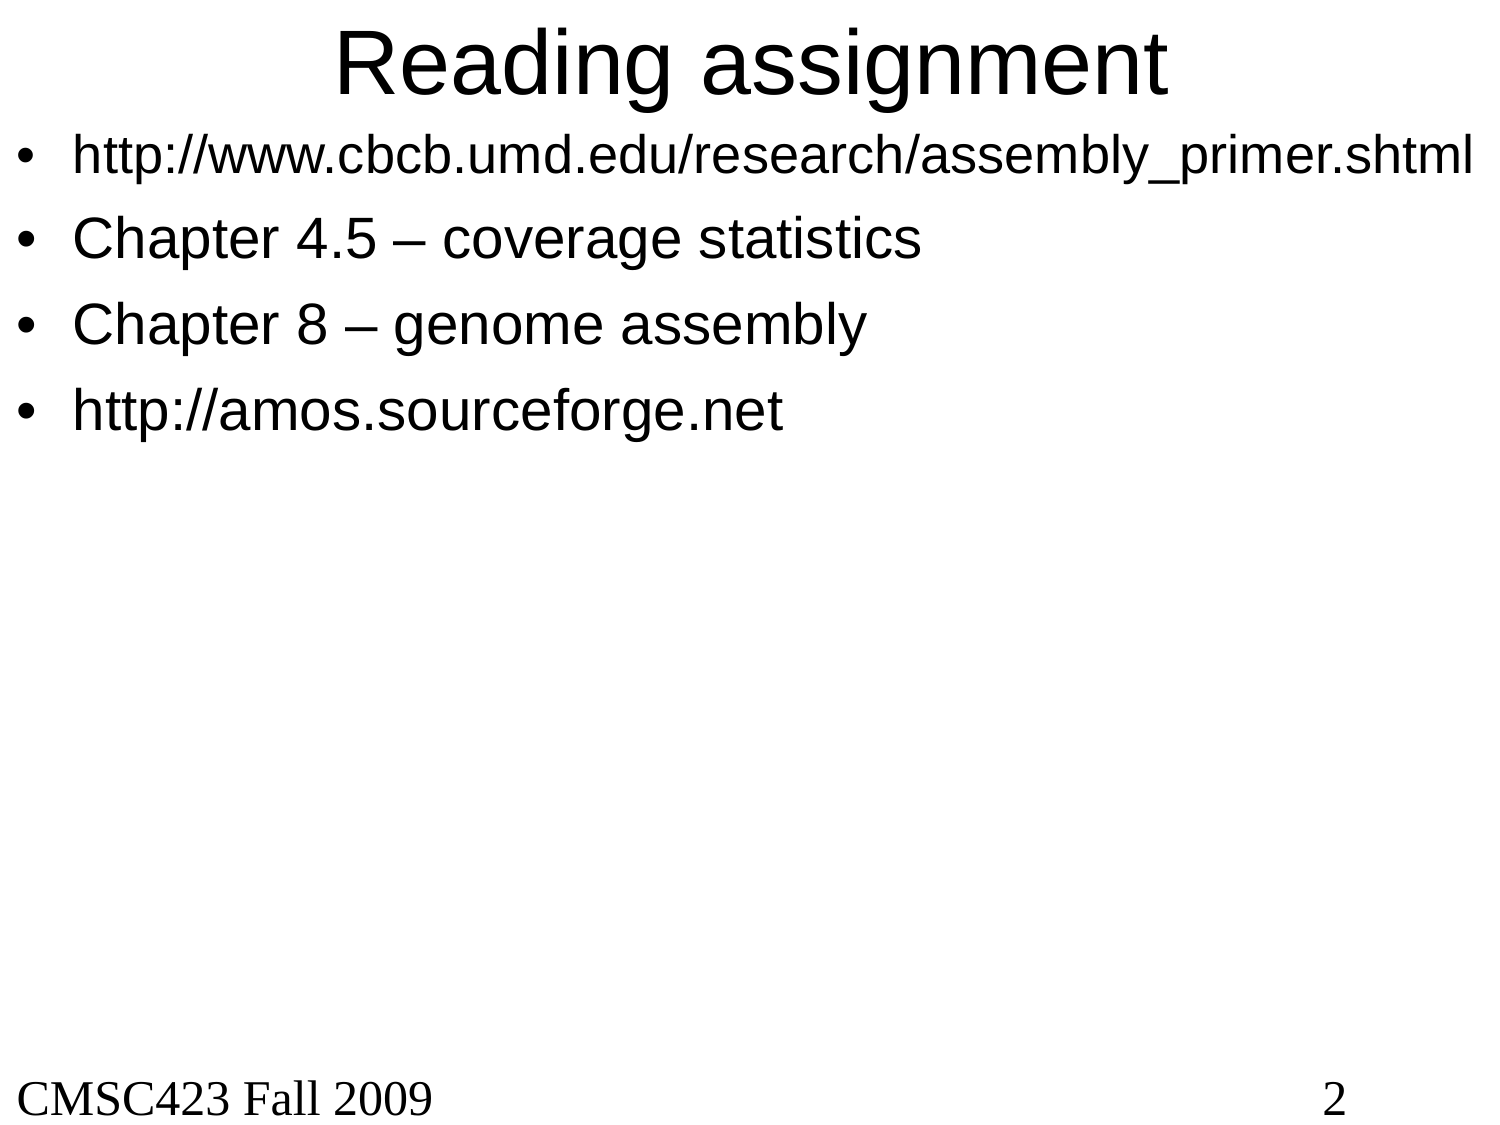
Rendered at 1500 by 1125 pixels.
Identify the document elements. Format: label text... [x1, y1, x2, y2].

list http://www.cbcb.umd.edu/research/assembly_primer.shtml Chapter 4.5 – coverage statistics Chapter 8 – genome assembly http://amos.sourceforge.net [16, 124, 1485, 1072]
title Reading assignment [19, 9, 1485, 116]
